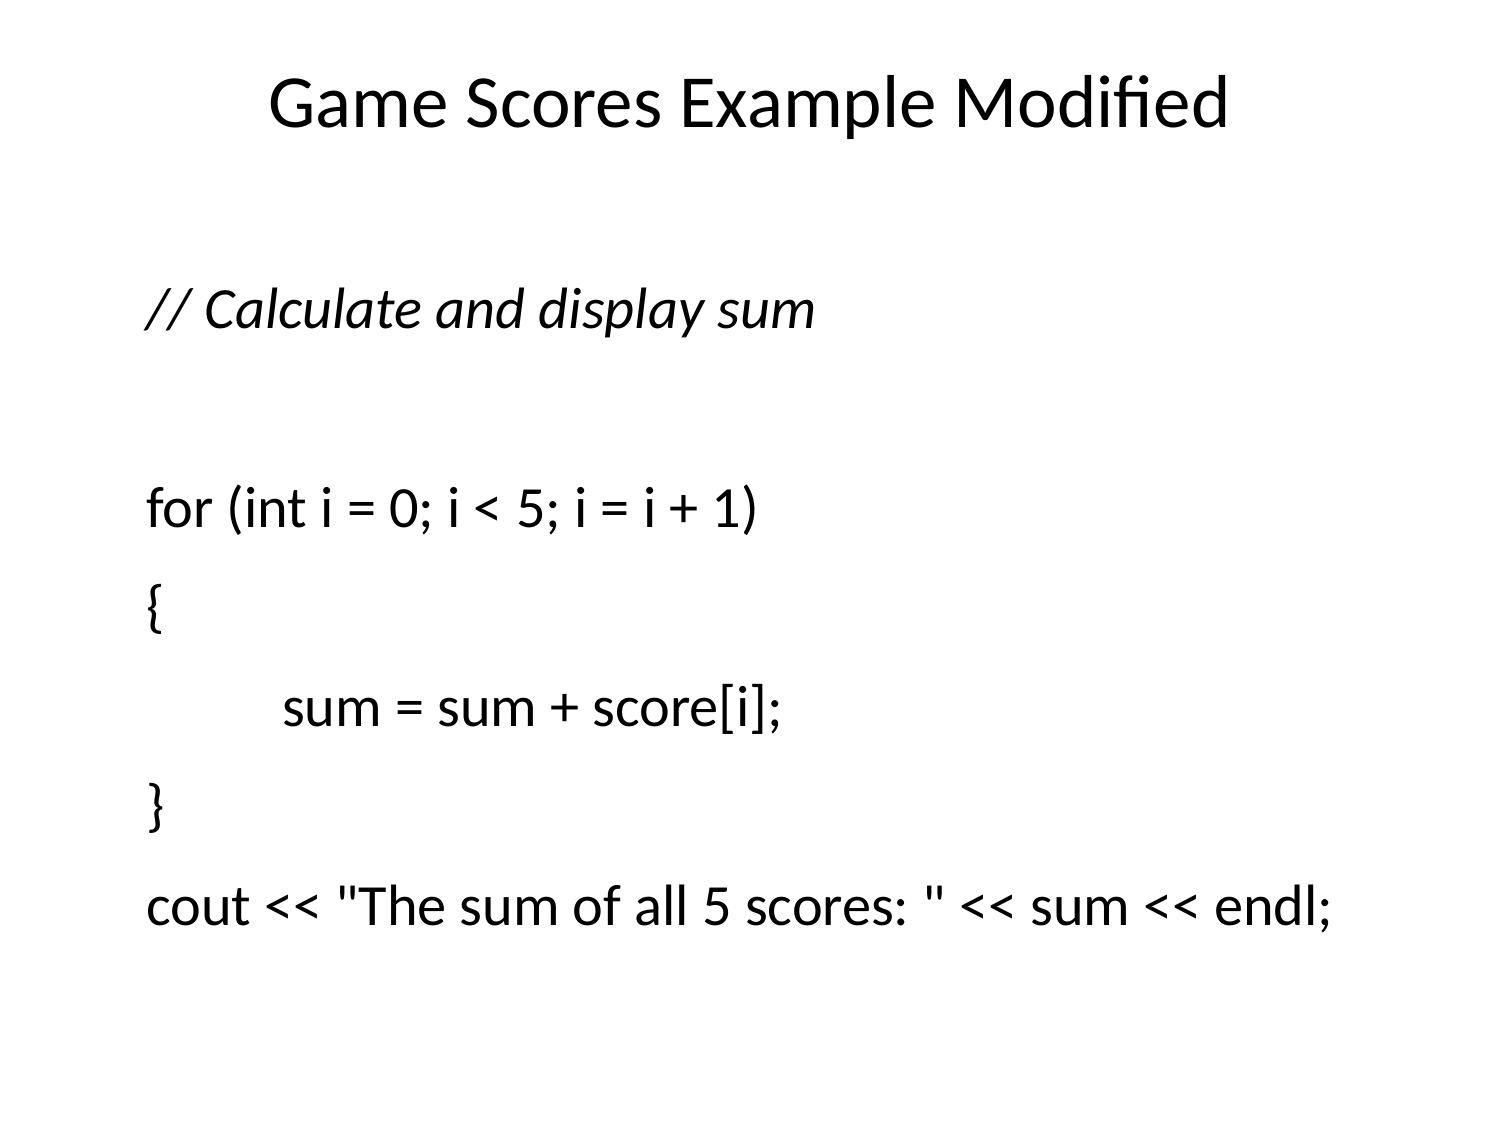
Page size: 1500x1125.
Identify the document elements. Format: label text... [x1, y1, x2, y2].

title Game Scores Example Modified [75, 45, 1425, 233]
list // Calculate and display sum for (int i = 0; i < 5; i = i + 1) { sum = sum + score[i]; } cout << "The sum of all 5 scores: " << sum << endl; [75, 262, 1425, 1005]
